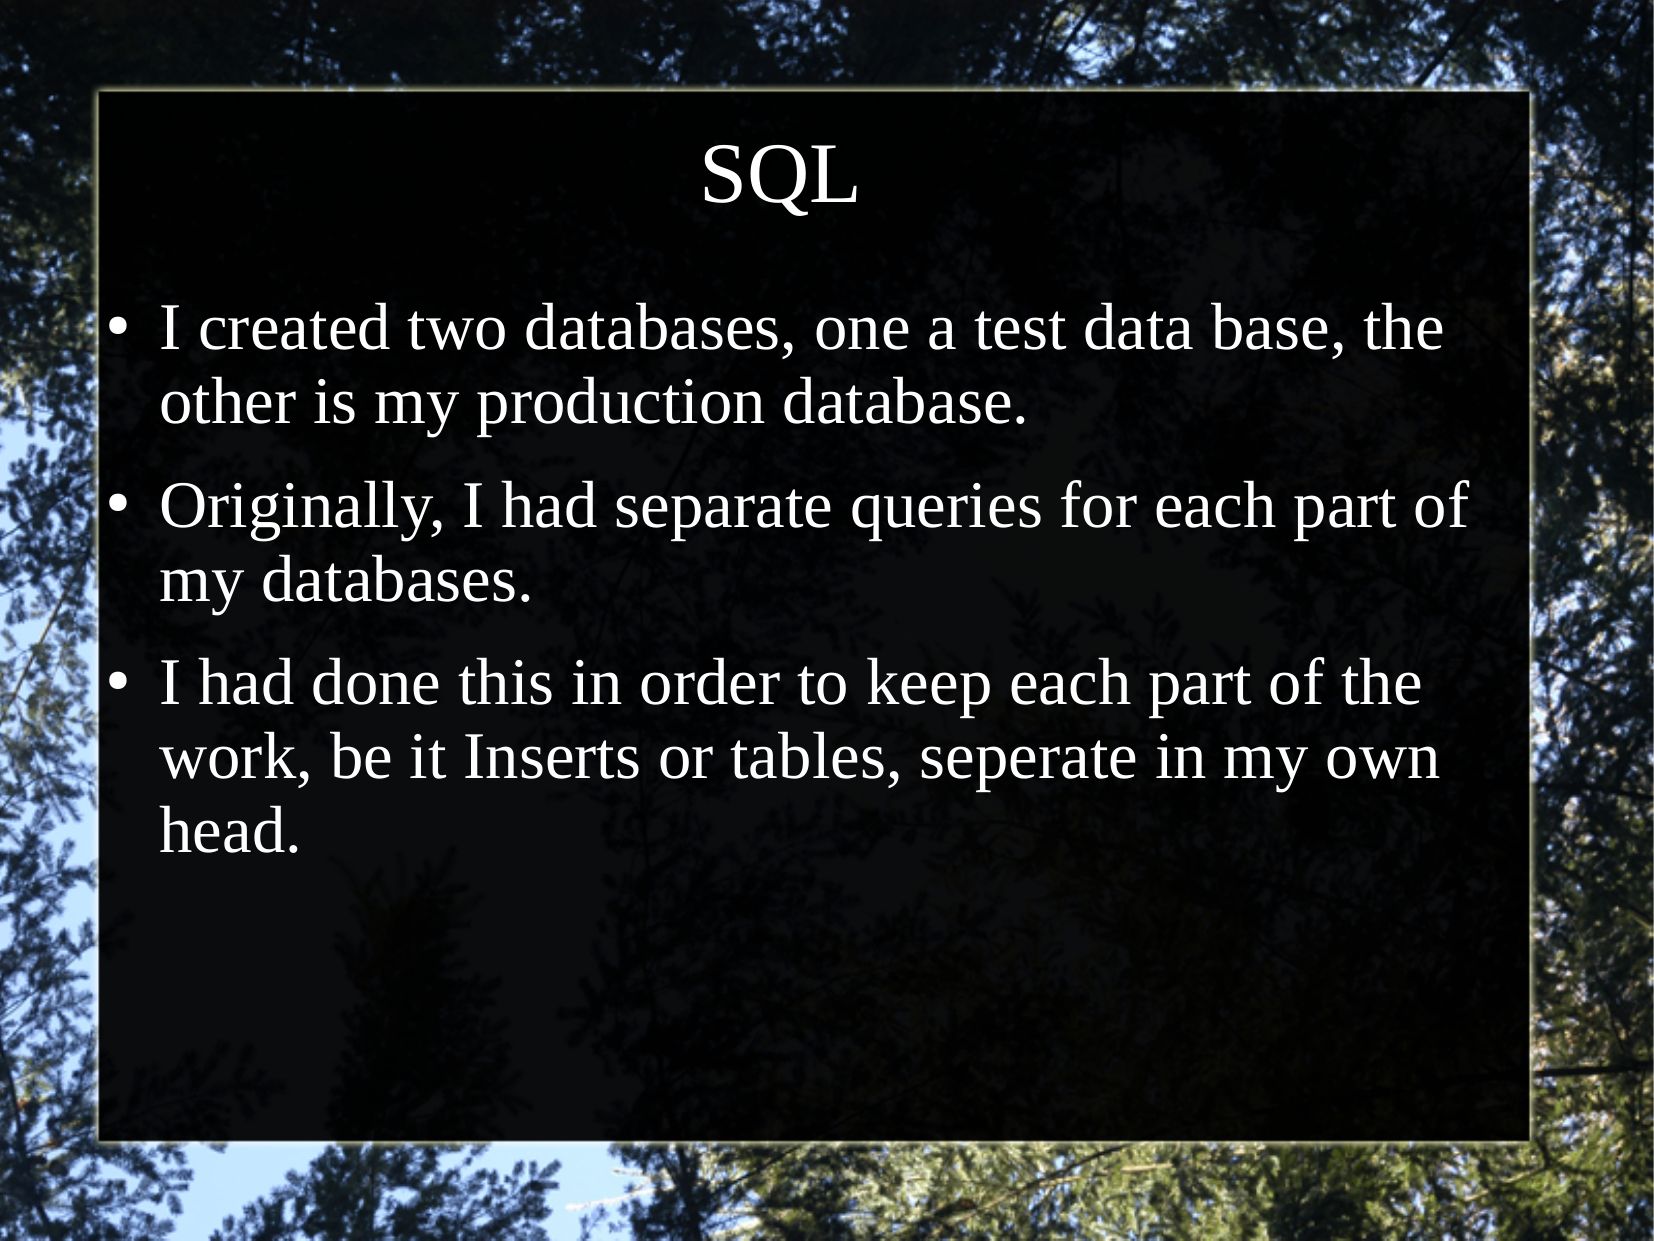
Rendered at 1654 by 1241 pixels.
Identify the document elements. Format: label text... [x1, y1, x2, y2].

title SQL [88, 88, 1536, 257]
picture [0, 0, 1654, 1241]
list I created two databases, one a test data base, the other is my production database. Originally, I had separate queries for each part of my databases. I had done this in order to keep each part of the work, be it Inserts or tables, seperate in my own head. [88, 290, 1536, 1123]
